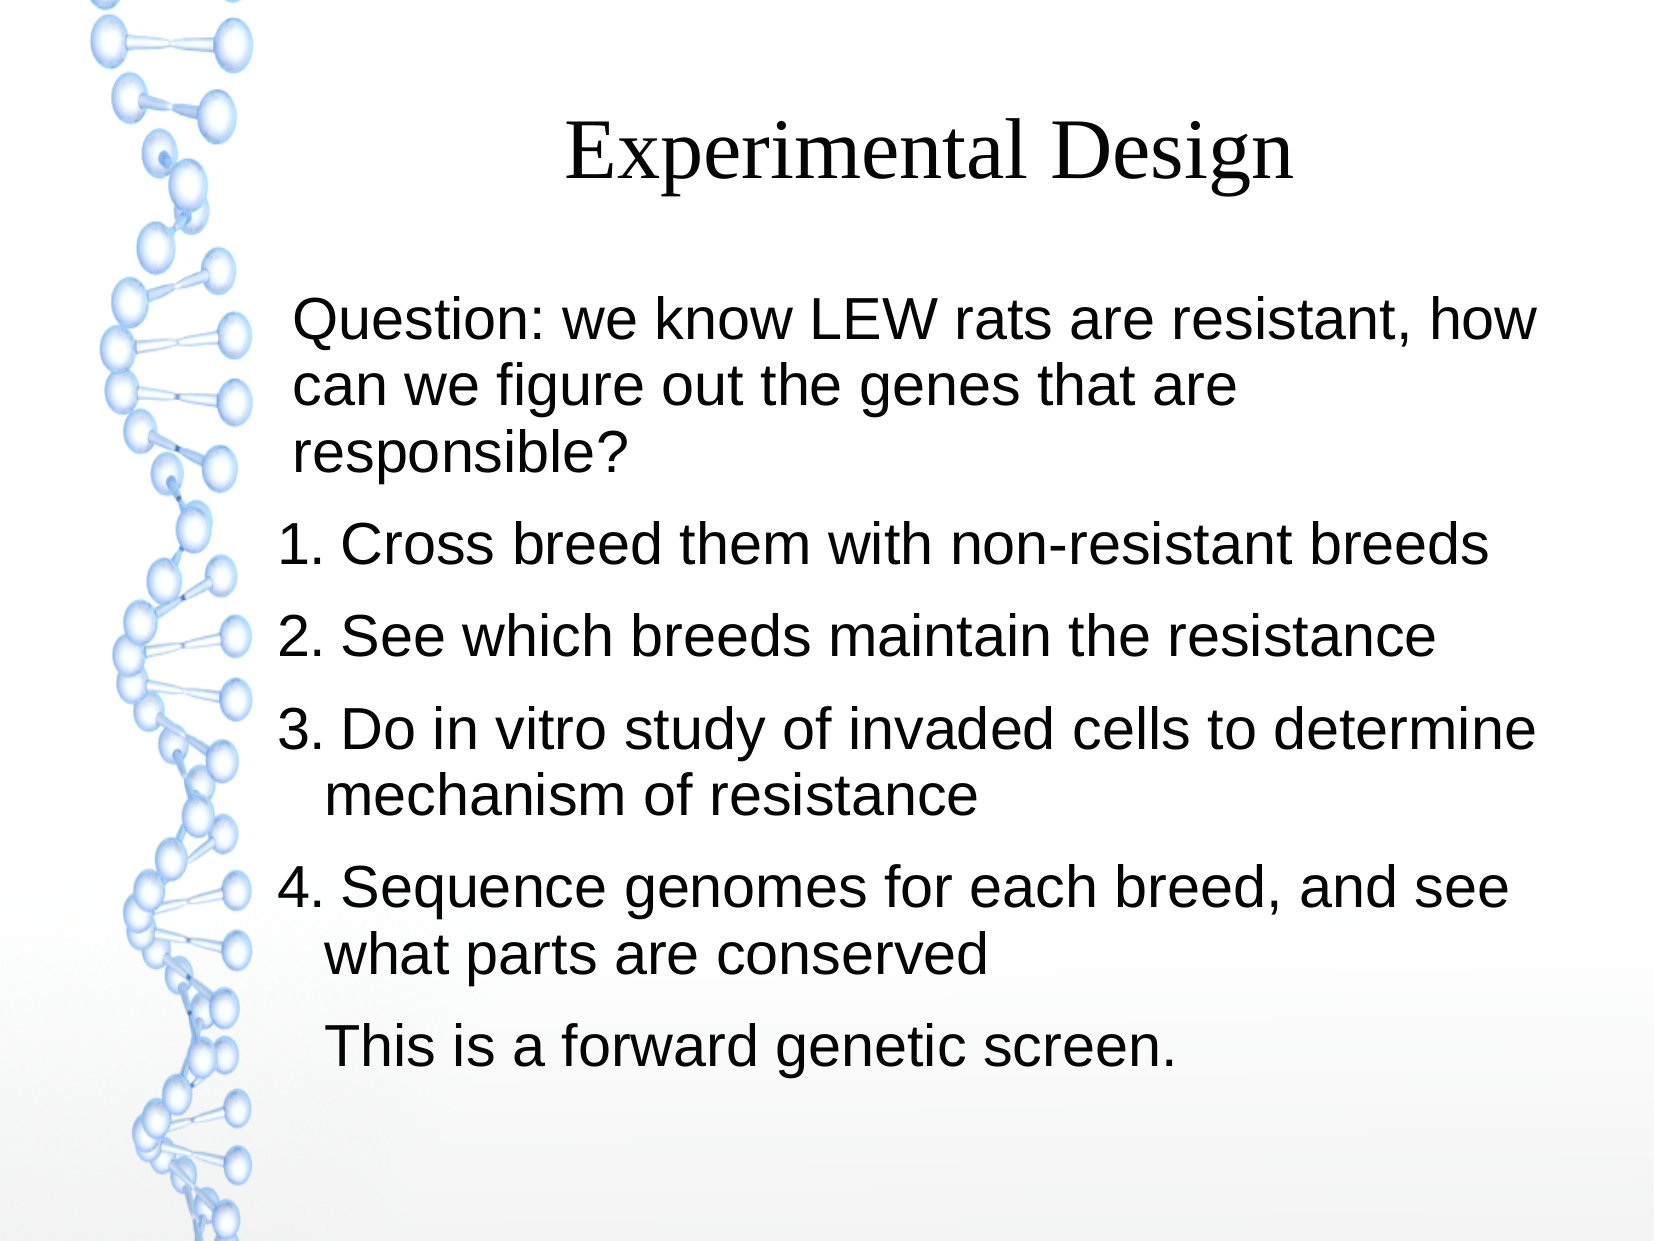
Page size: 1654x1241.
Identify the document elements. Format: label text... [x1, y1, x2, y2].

title Experimental Design [265, 47, 1595, 252]
picture [0, 0, 1654, 1241]
list Question: we know LEW rats are resistant, how can we figure out the genes that are responsible? Cross breed them with non-resistant breeds See which breeds maintain the resistance Do in vitro study of invaded cells to determine mechanism of resistance Sequence genomes for each breed, and see what parts are conserved This is a forward genetic screen. [261, 285, 1591, 1081]
